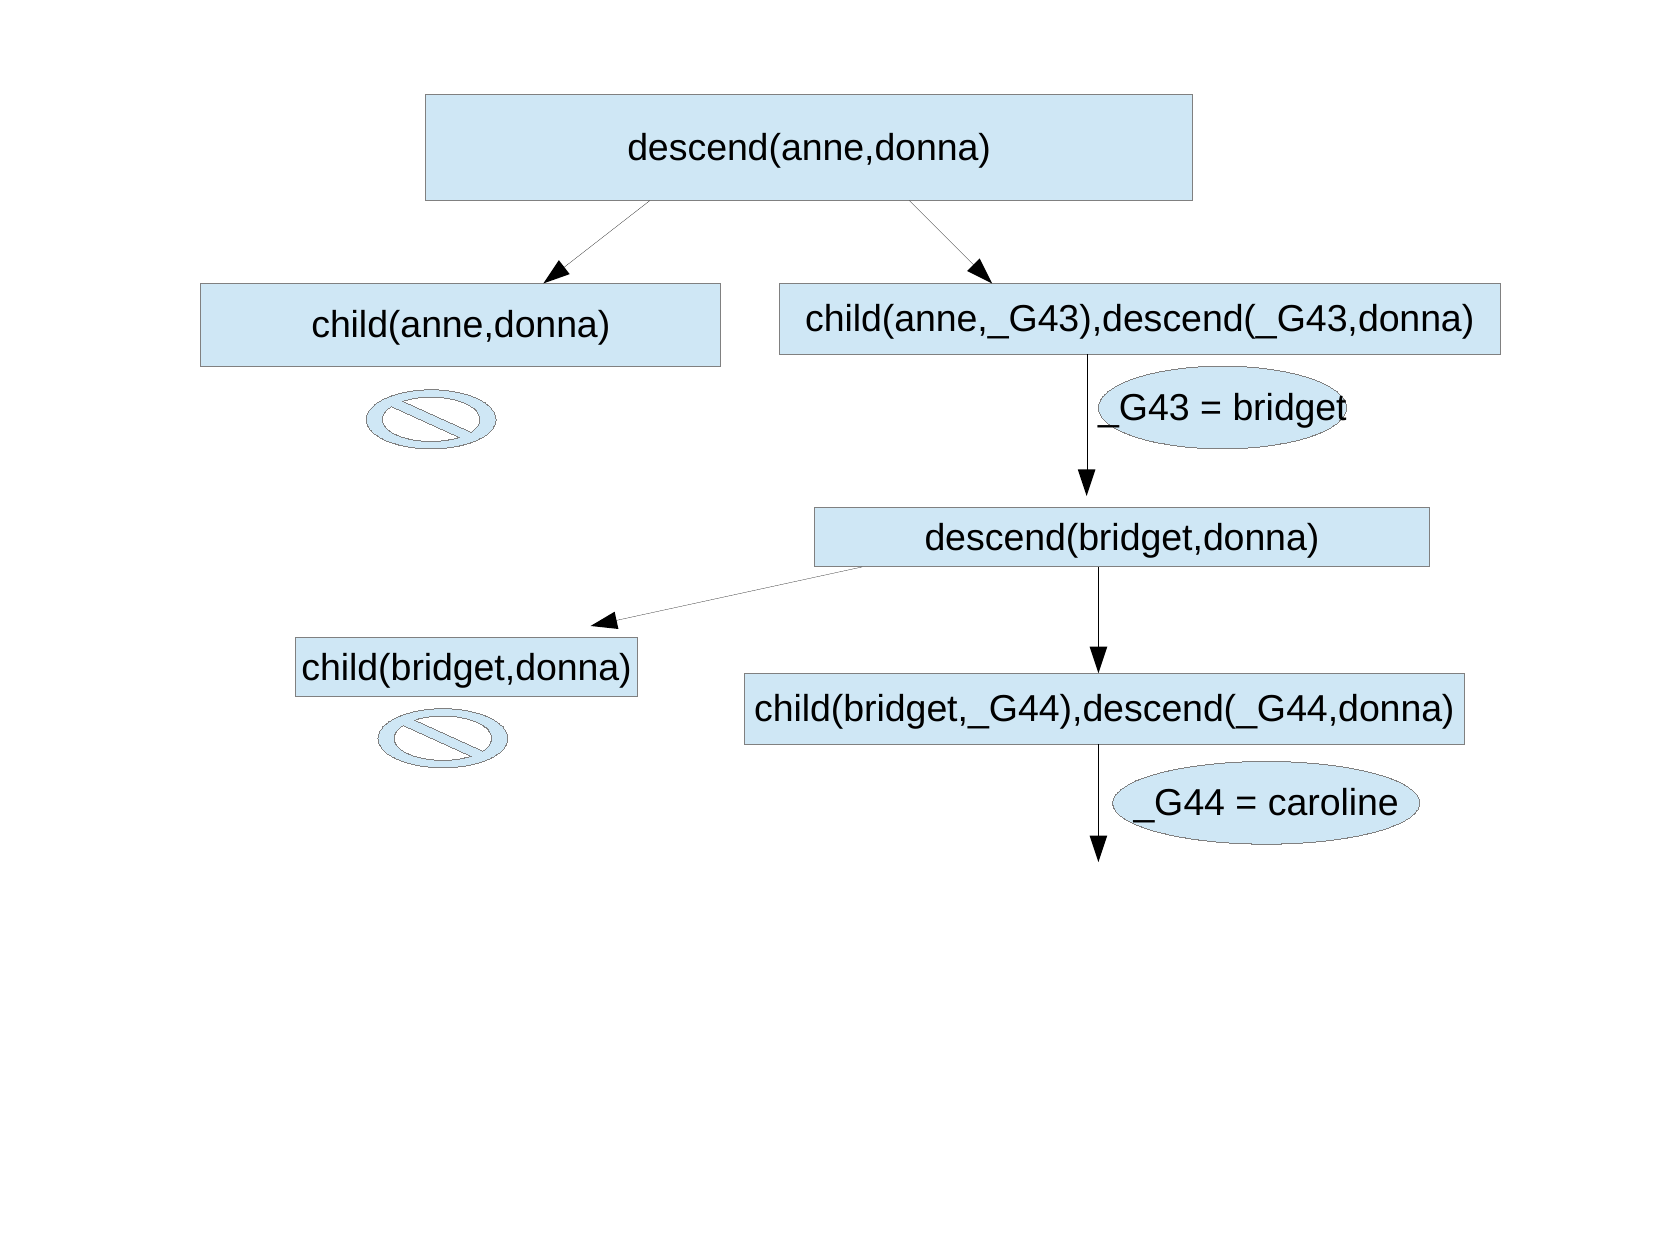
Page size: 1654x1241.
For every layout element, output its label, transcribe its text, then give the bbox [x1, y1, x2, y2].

text_box [377, 708, 508, 768]
text_box child(anne,_G43),descend(_G43,donna) [779, 283, 1501, 355]
text_box _G43 = bridget [1098, 366, 1345, 449]
text_box child(bridget,_G44),descend(_G44,donna) [744, 673, 1465, 745]
text_box child(bridget,donna) [295, 637, 638, 697]
text_box child(anne,donna) [200, 283, 721, 367]
text_box [366, 389, 497, 449]
text_box descend(bridget,donna) [814, 507, 1430, 567]
text_box descend(anne,donna) [425, 94, 1193, 201]
text_box _G44 = caroline [1112, 761, 1420, 845]
